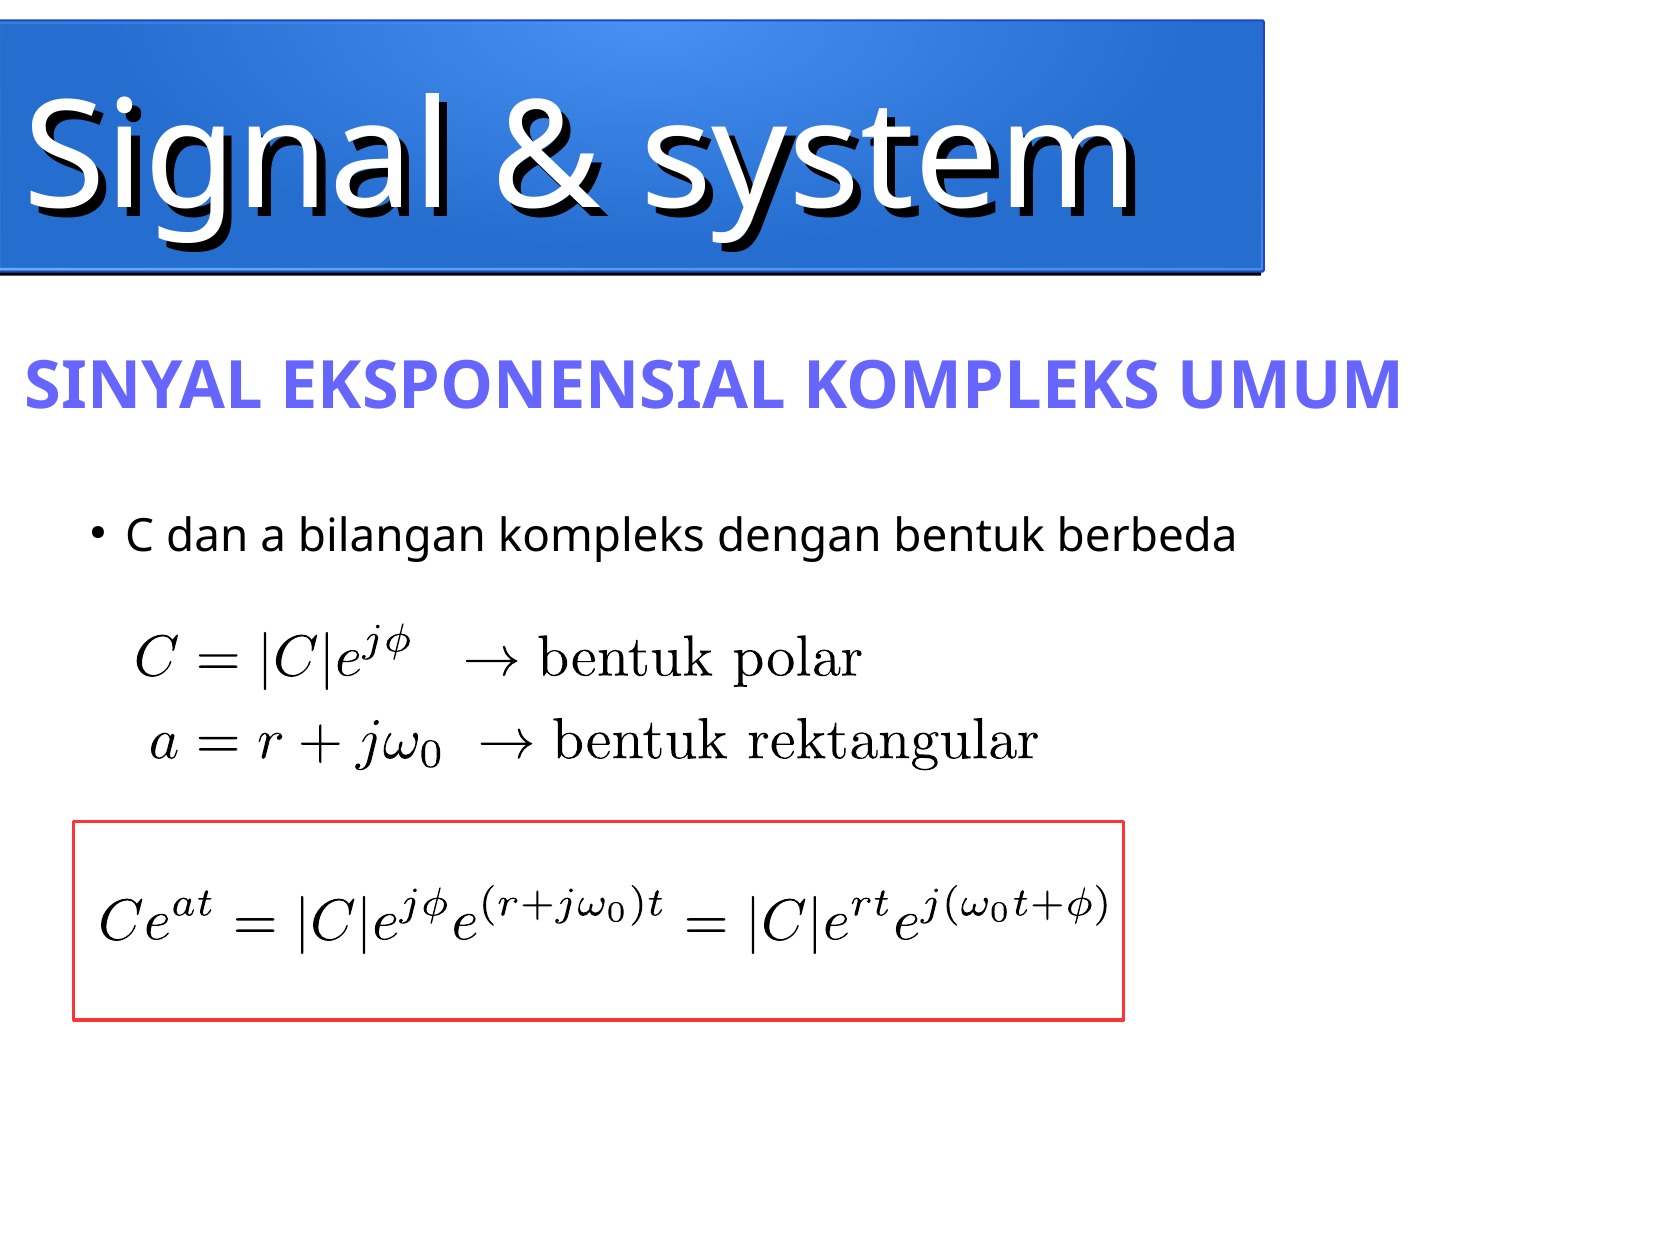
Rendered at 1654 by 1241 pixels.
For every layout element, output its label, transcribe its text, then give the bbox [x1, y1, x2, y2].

text_box C dan a bilangan kompleks dengan bentuk berbeda [75, 495, 1325, 564]
text_box [98, 885, 1112, 954]
text_box [148, 717, 1040, 771]
text_box SINYAL EKSPONENSIAL KOMPLEKS UMUM [10, 330, 1600, 423]
text_box [133, 623, 864, 691]
title Signal & system [23, 0, 1323, 325]
